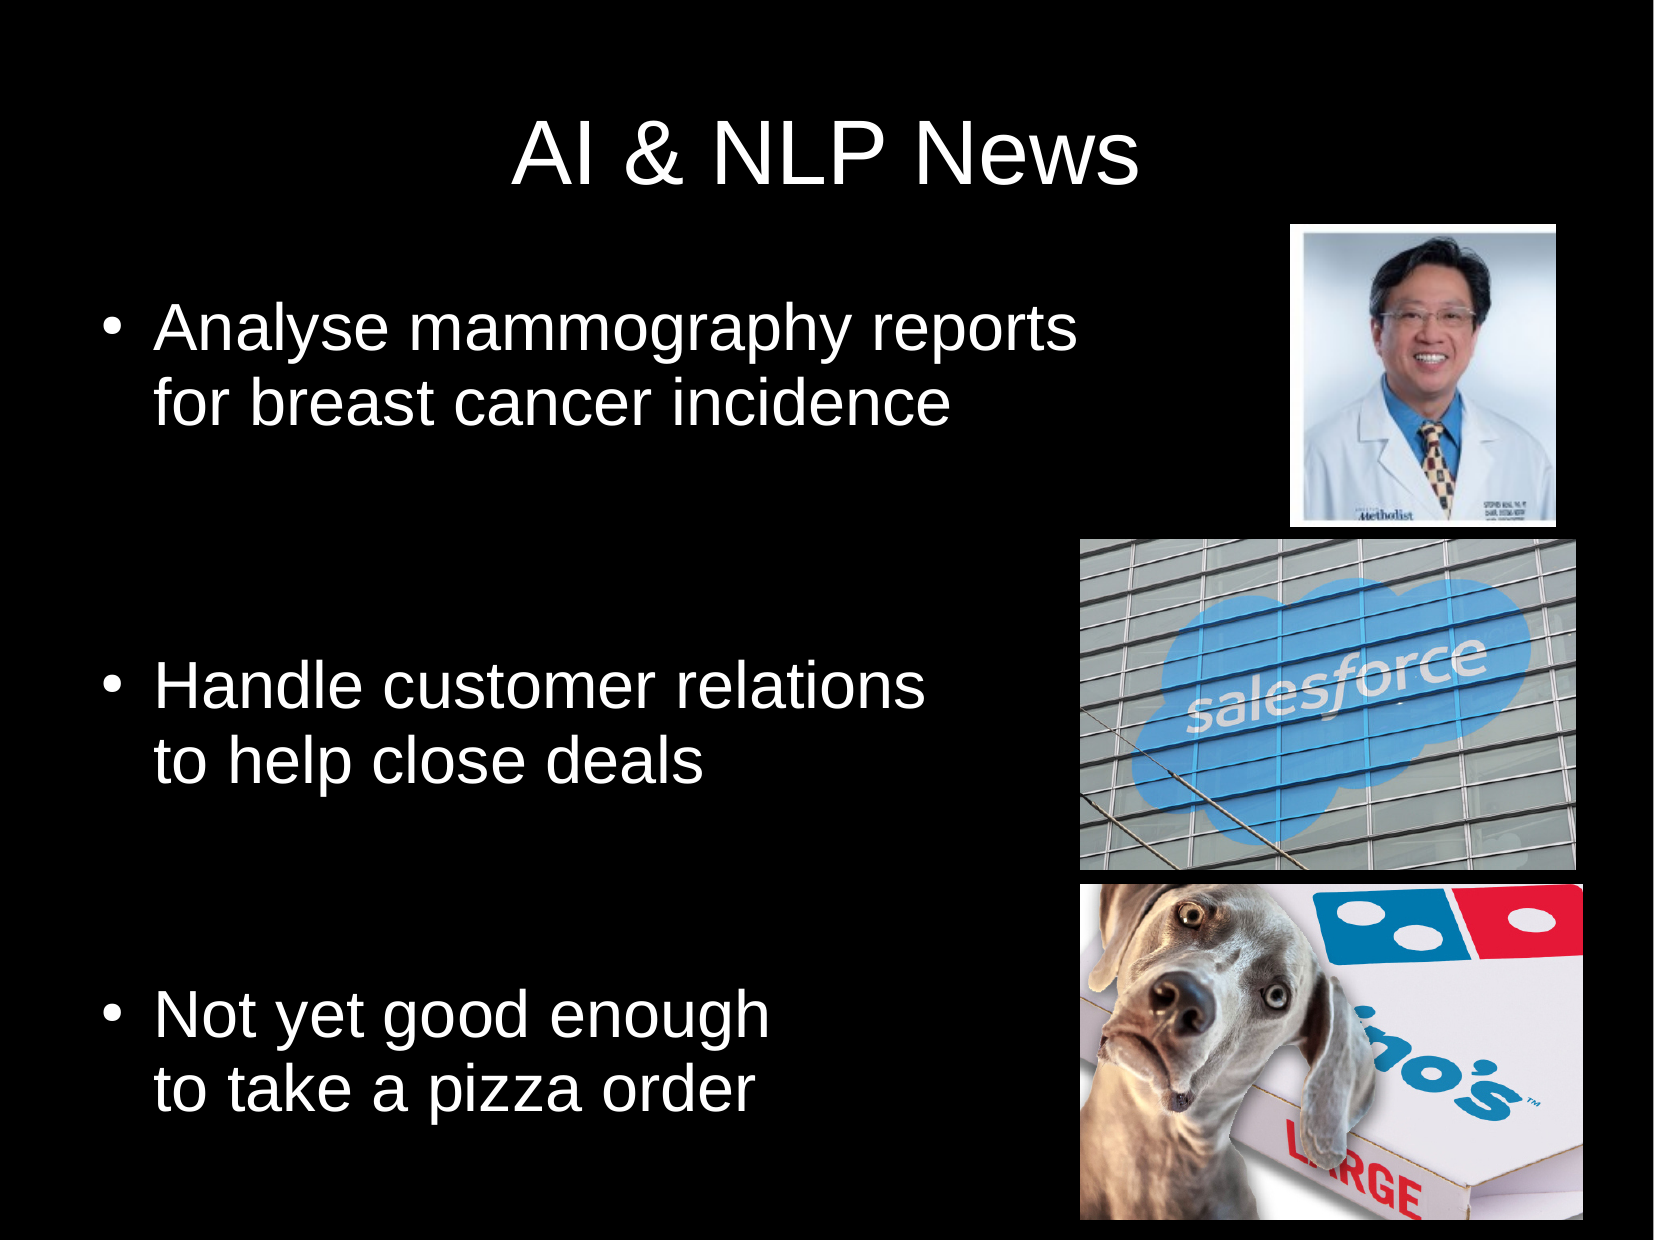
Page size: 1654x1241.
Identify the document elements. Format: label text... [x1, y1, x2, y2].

picture [1080, 884, 1583, 1220]
picture [1290, 224, 1556, 527]
picture [1080, 539, 1576, 871]
title AI & NLP News [82, 49, 1571, 257]
list Analyse mammography reports for breast cancer incidence Handle customer relations to help close deals Not yet good enough to take a pizza order [82, 290, 1571, 1186]
